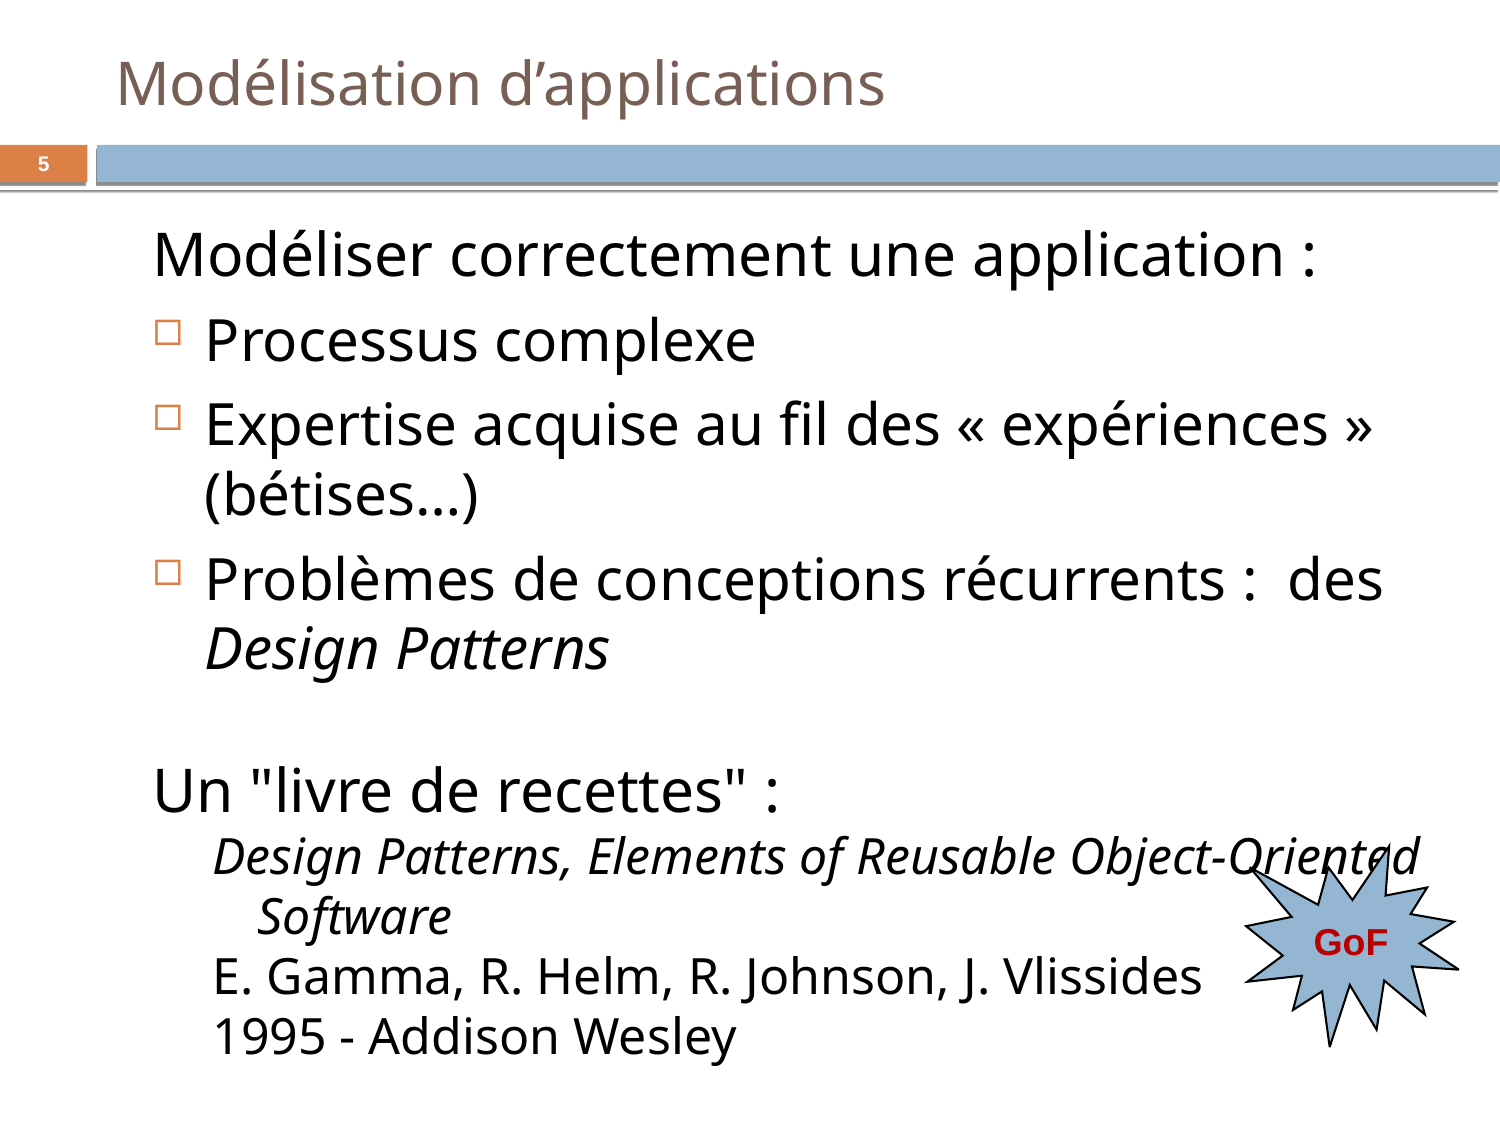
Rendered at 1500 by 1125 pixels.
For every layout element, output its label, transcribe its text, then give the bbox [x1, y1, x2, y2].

slide_number <numéro> [0, 143, 88, 184]
list Modéliser correctement une application : Processus complexe Expertise acquise au fil des « expériences » (bétises…) Problèmes de conceptions récurrents : des Design Patterns Un "livre de recettes" : Design Patterns, Elements of Reusable Object-Oriented Software E. Gamma, R. Helm, R. Johnson, J. Vlissides 1995 - Addison Wesley [137, 208, 1471, 1071]
text_box GoF [1246, 846, 1459, 1048]
title Modélisation d’applications [100, 37, 1438, 126]
